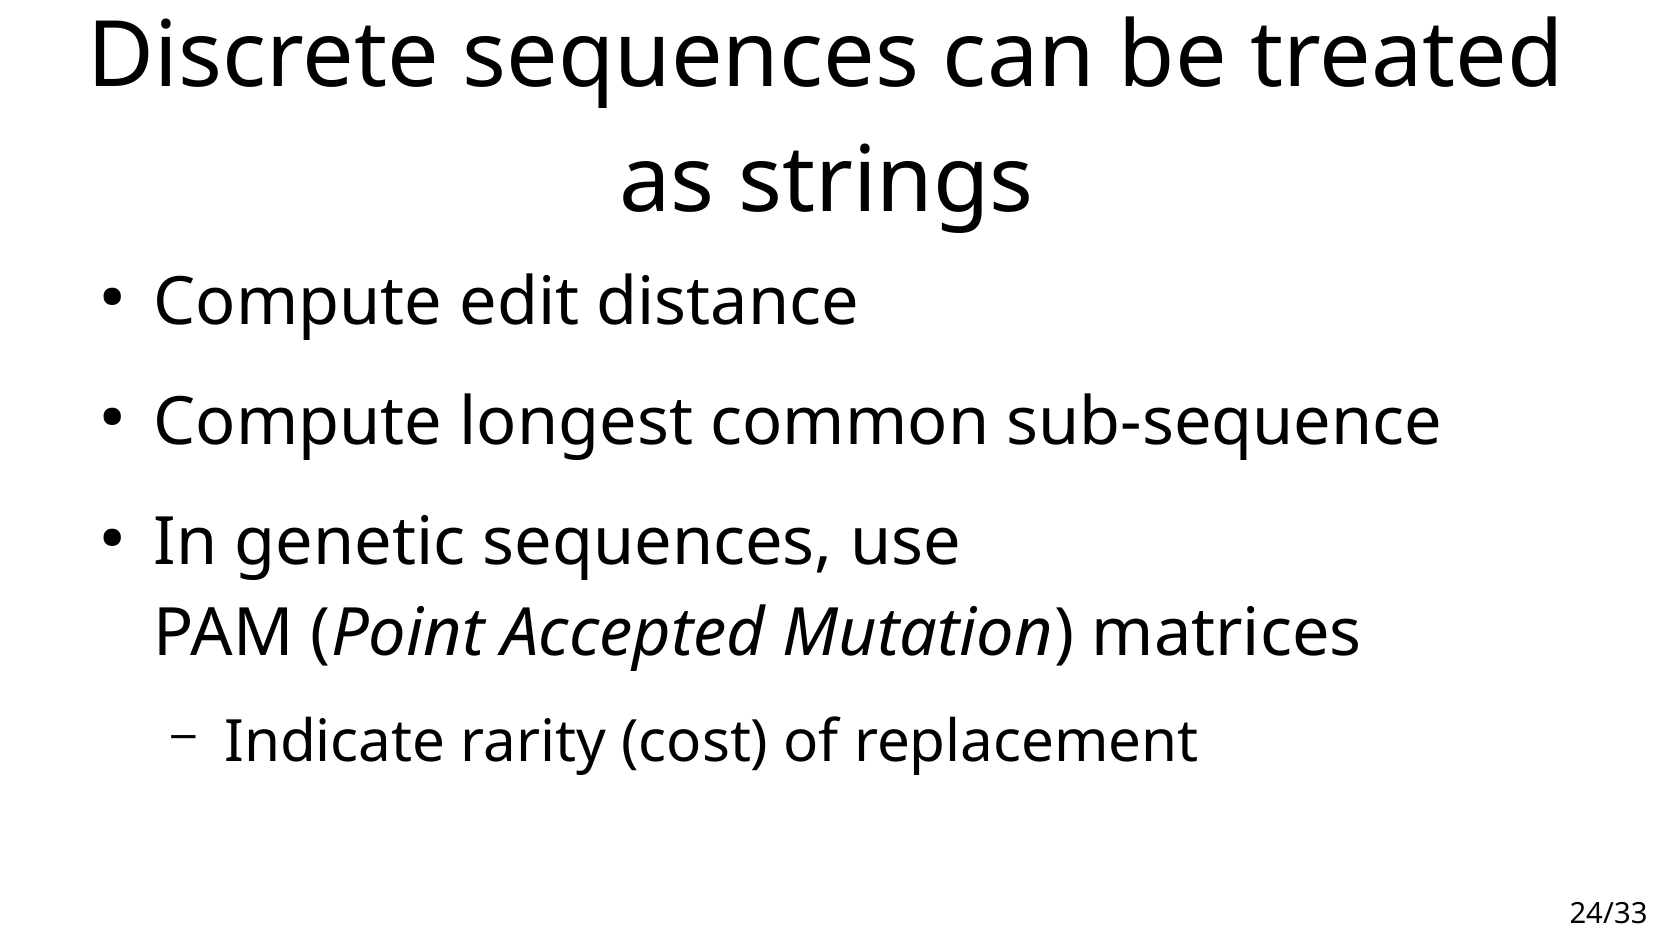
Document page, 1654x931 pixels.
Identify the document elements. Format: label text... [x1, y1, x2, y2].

list Compute edit distance Compute longest common sub-sequence In genetic sequences, use PAM (Point Accepted Mutation) matrices Indicate rarity (cost) of replacement [82, 253, 1571, 793]
title Discrete sequences can be treated as strings [82, 0, 1571, 243]
